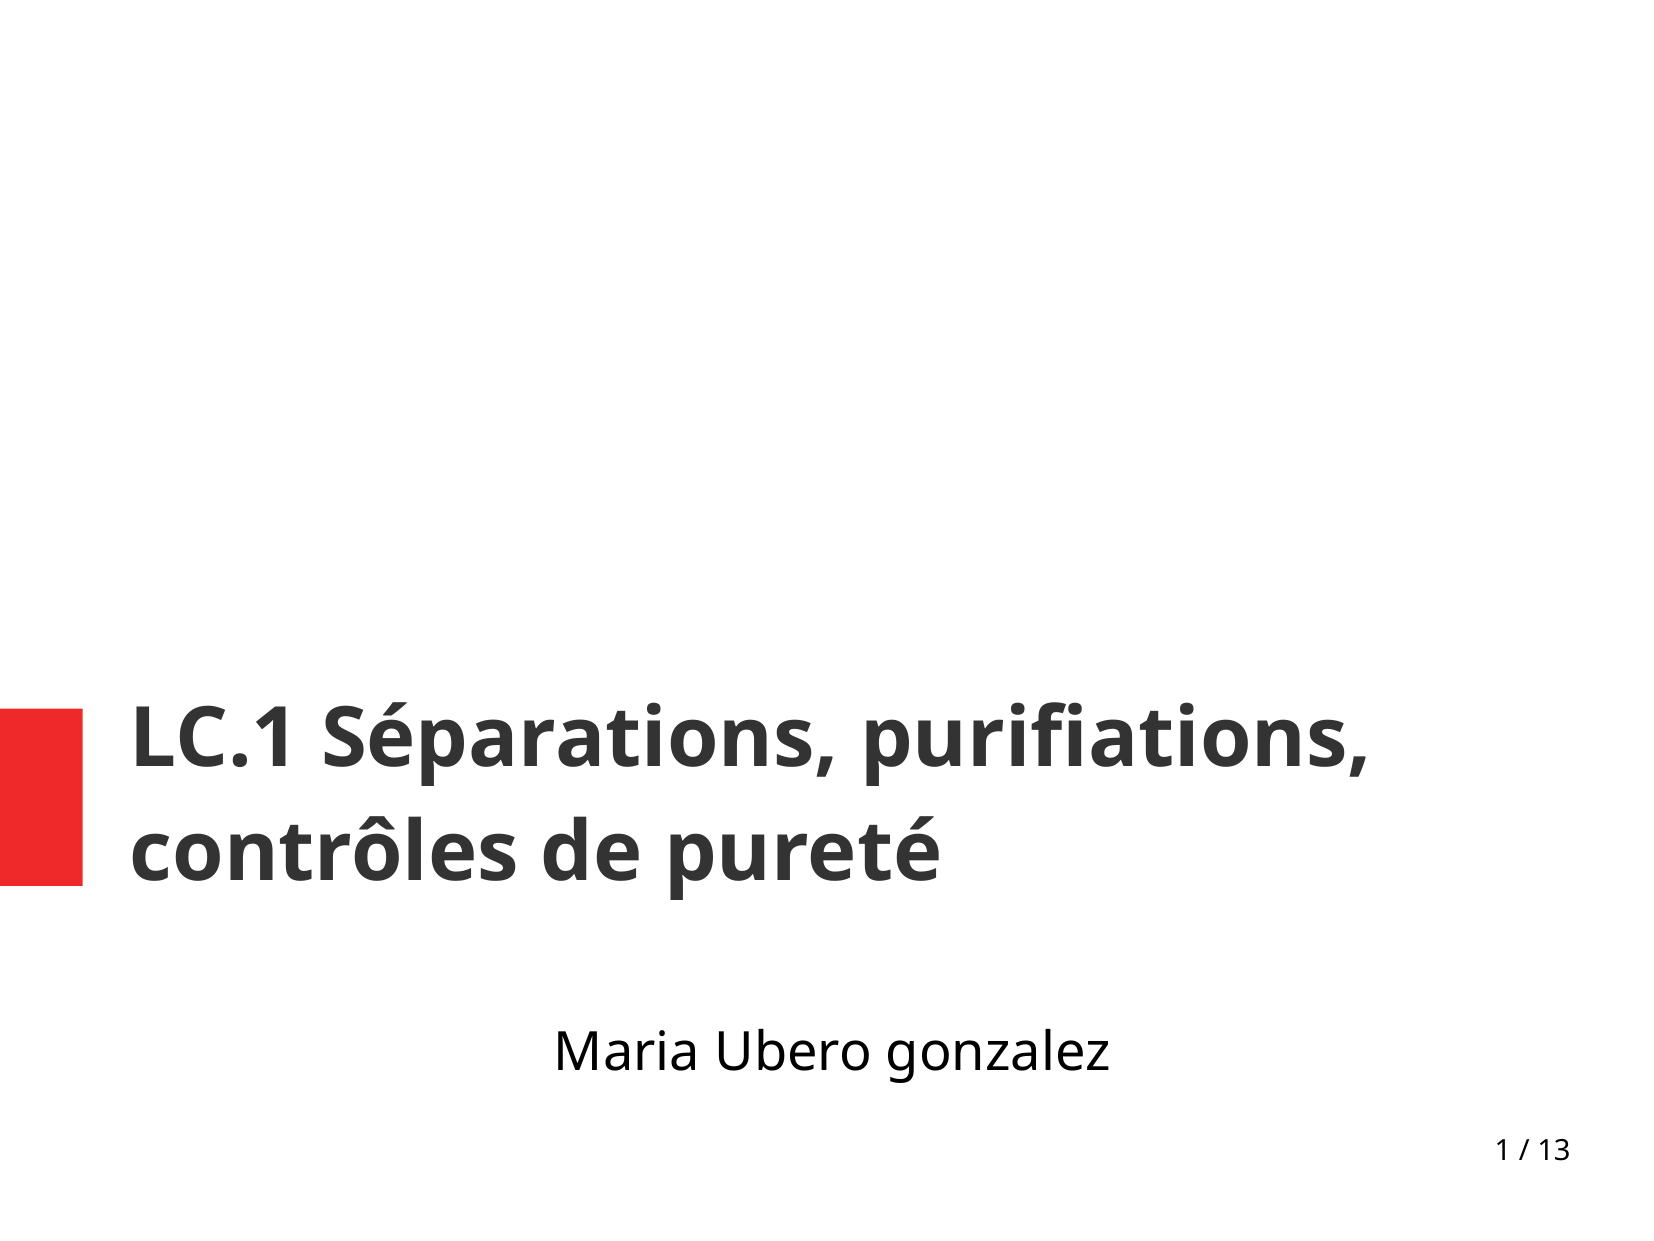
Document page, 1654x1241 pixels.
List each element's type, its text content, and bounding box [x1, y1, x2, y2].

subtitle Maria Ubero gonzalez [129, 968, 1536, 1130]
title LC.1 Séparations, purifiations, contrôles de pureté [129, 655, 1536, 928]
